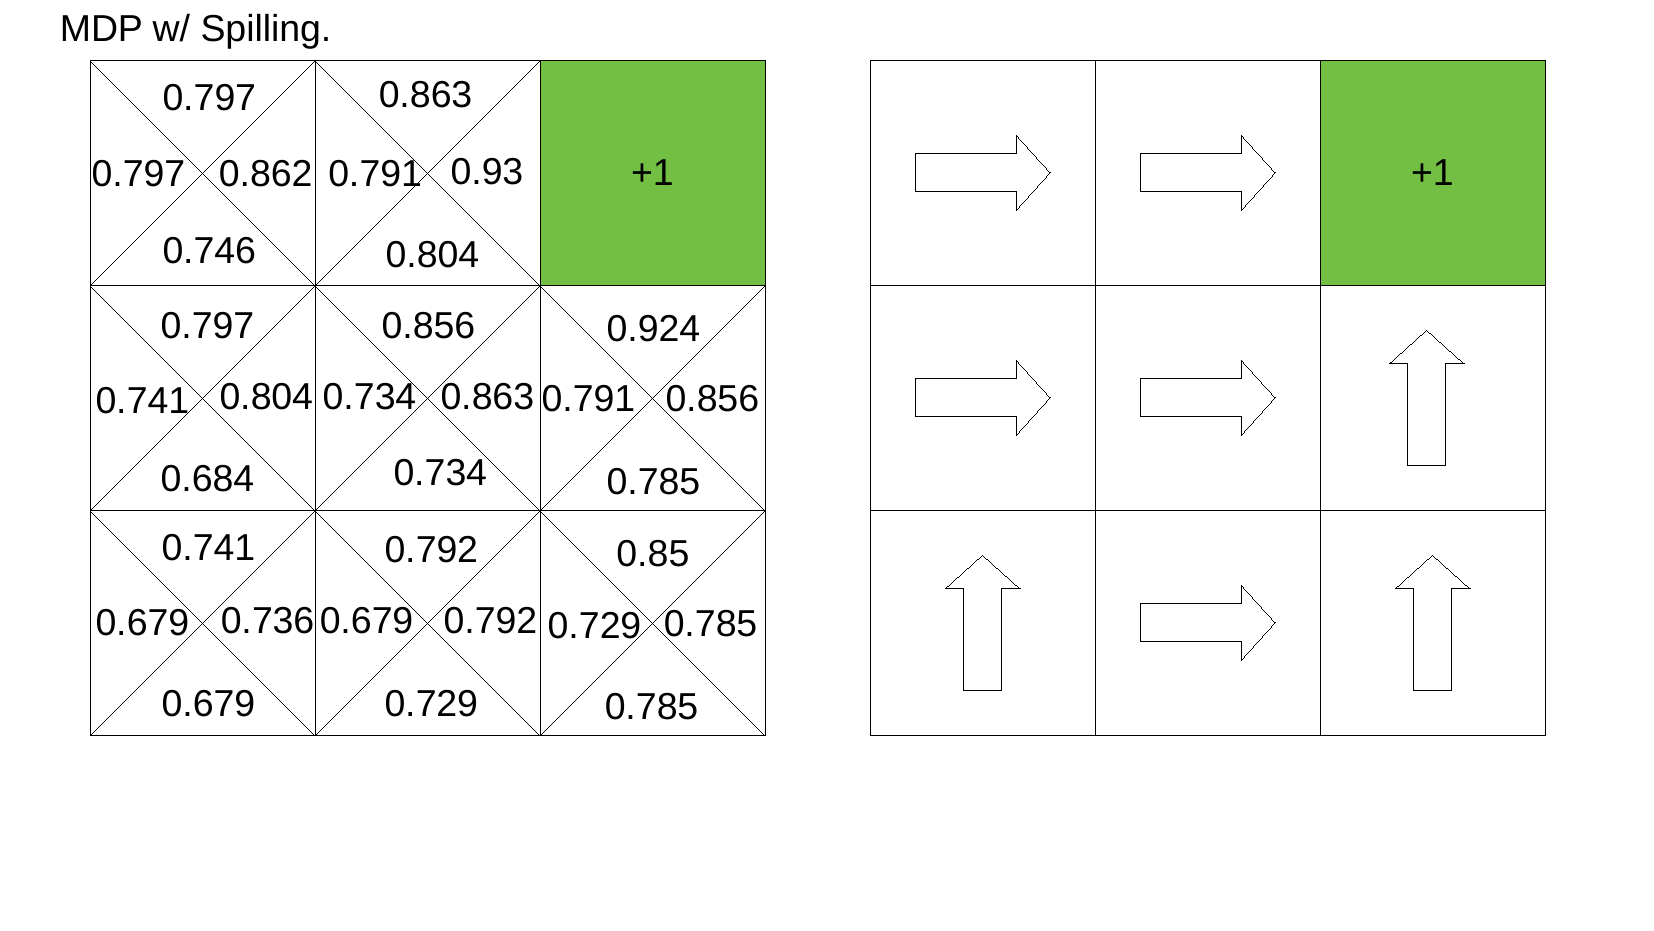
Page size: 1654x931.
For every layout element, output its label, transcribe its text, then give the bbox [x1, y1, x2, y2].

text_box 0.734 [307, 367, 431, 425]
text_box 0.804 [204, 367, 307, 425]
text_box 0.746 [147, 222, 271, 280]
text_box 0.924 [591, 299, 715, 357]
text_box 0.785 [589, 678, 714, 736]
text_box 0.797 [145, 296, 269, 354]
text_box 0.863 [431, 367, 550, 425]
text_box +1 [540, 60, 766, 286]
text_box 0.797 [147, 68, 271, 126]
text_box 0.679 [146, 675, 271, 732]
text_box 0.729 [369, 674, 494, 732]
text_box 0.862 [204, 145, 328, 203]
text_box 0.741 [80, 371, 205, 429]
text_box 0.791 [313, 144, 437, 202]
text_box 0.85 [601, 524, 705, 582]
text_box 0.856 [366, 296, 490, 354]
text_box 0.797 [76, 145, 201, 203]
text_box 0.679 [304, 592, 429, 649]
text_box 0.93 [435, 143, 539, 201]
text_box +1 [1320, 60, 1546, 286]
text_box 0.792 [429, 592, 553, 649]
text_box 0.863 [363, 66, 488, 124]
text_box 0.736 [206, 592, 330, 650]
text_box 0.734 [378, 444, 502, 502]
text_box 0.856 [651, 370, 775, 428]
text_box 0.684 [145, 450, 269, 508]
text_box 0.791 [526, 370, 651, 428]
text_box 0.785 [649, 595, 773, 653]
text_box 0.679 [80, 594, 205, 651]
text_box MDP w/ Spilling. [45, 0, 347, 57]
text_box 0.804 [370, 225, 494, 283]
text_box 0.792 [369, 521, 493, 578]
text_box 0.741 [146, 519, 271, 576]
text_box 0.785 [591, 453, 716, 511]
text_box 0.729 [532, 597, 656, 655]
